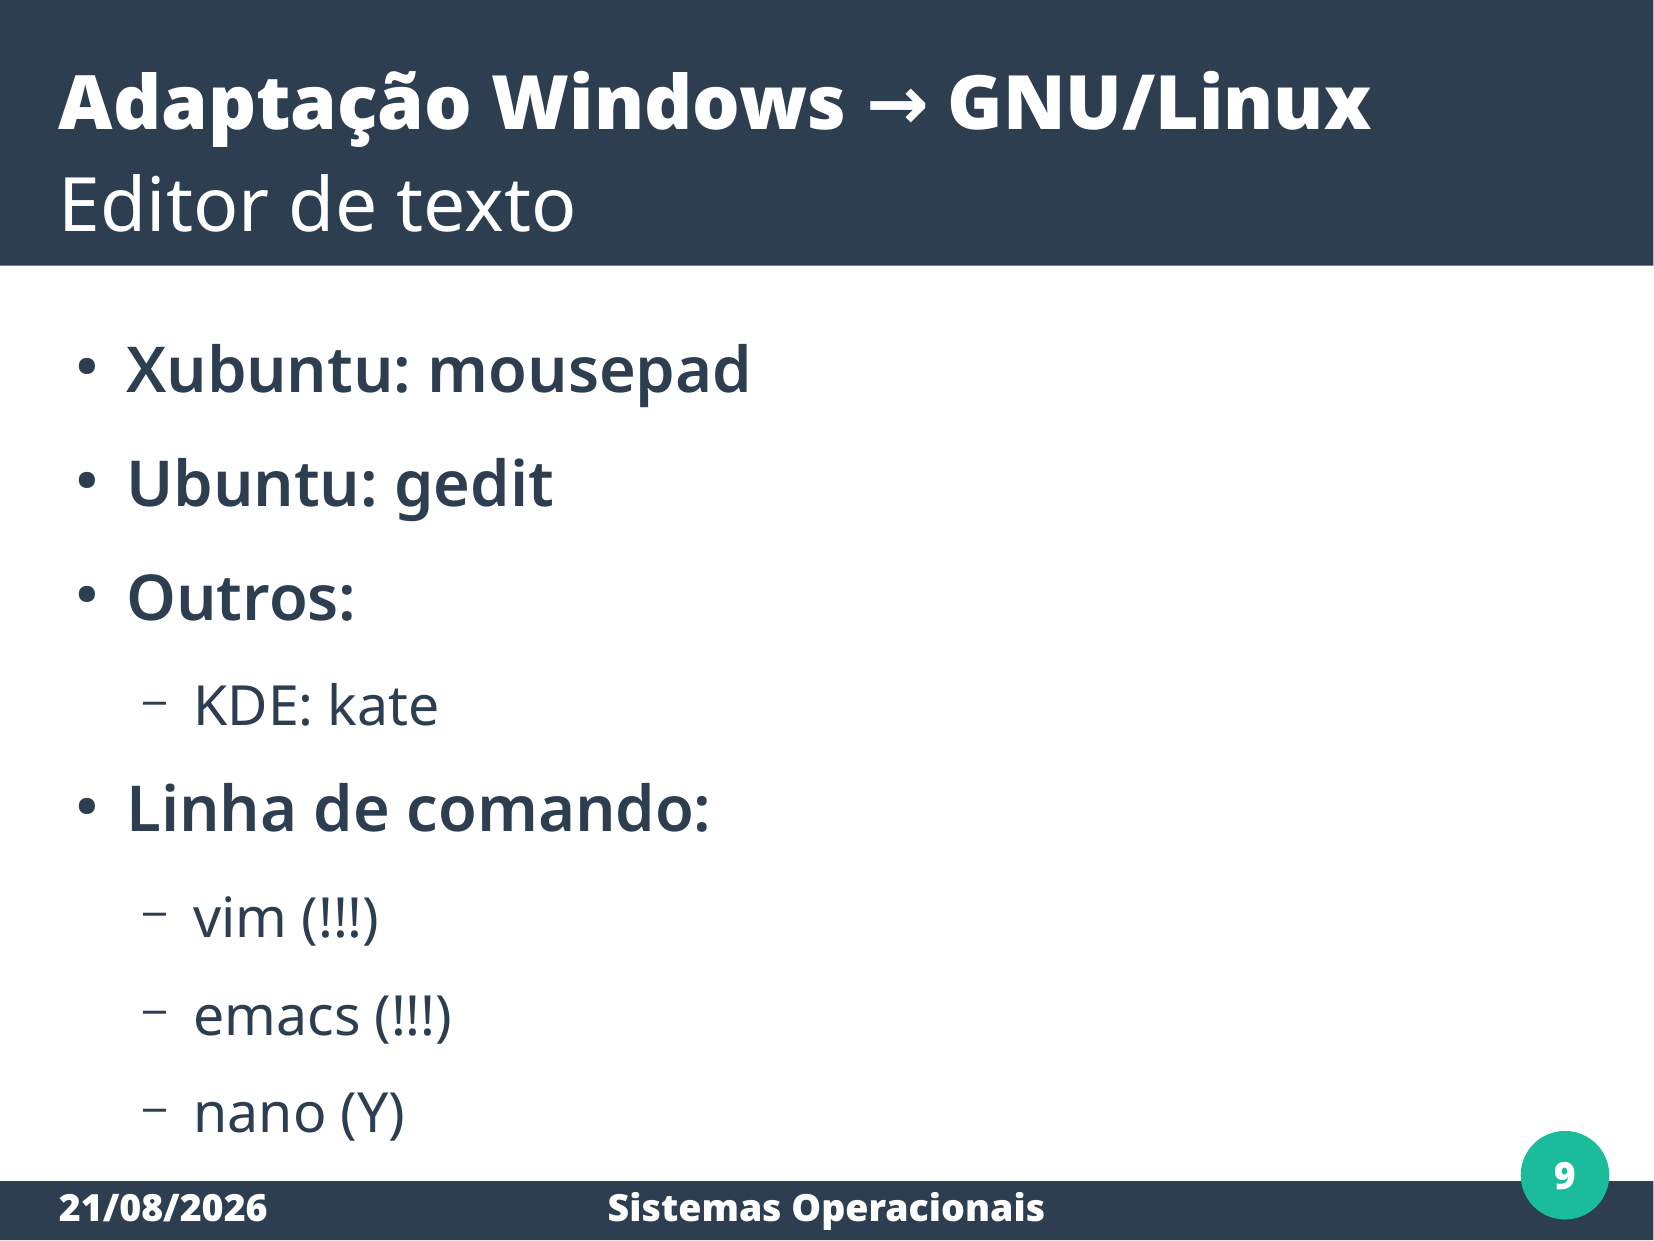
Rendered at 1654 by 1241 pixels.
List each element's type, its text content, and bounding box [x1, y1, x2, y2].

title Adaptação Windows → GNU/Linux Editor de texto [59, 49, 1595, 207]
list Xubuntu: mousepad Ubuntu: gedit Outros: KDE: kate Linha de comando: vim (!!!) emacs (!!!) nano (Y) [59, 324, 1595, 1152]
